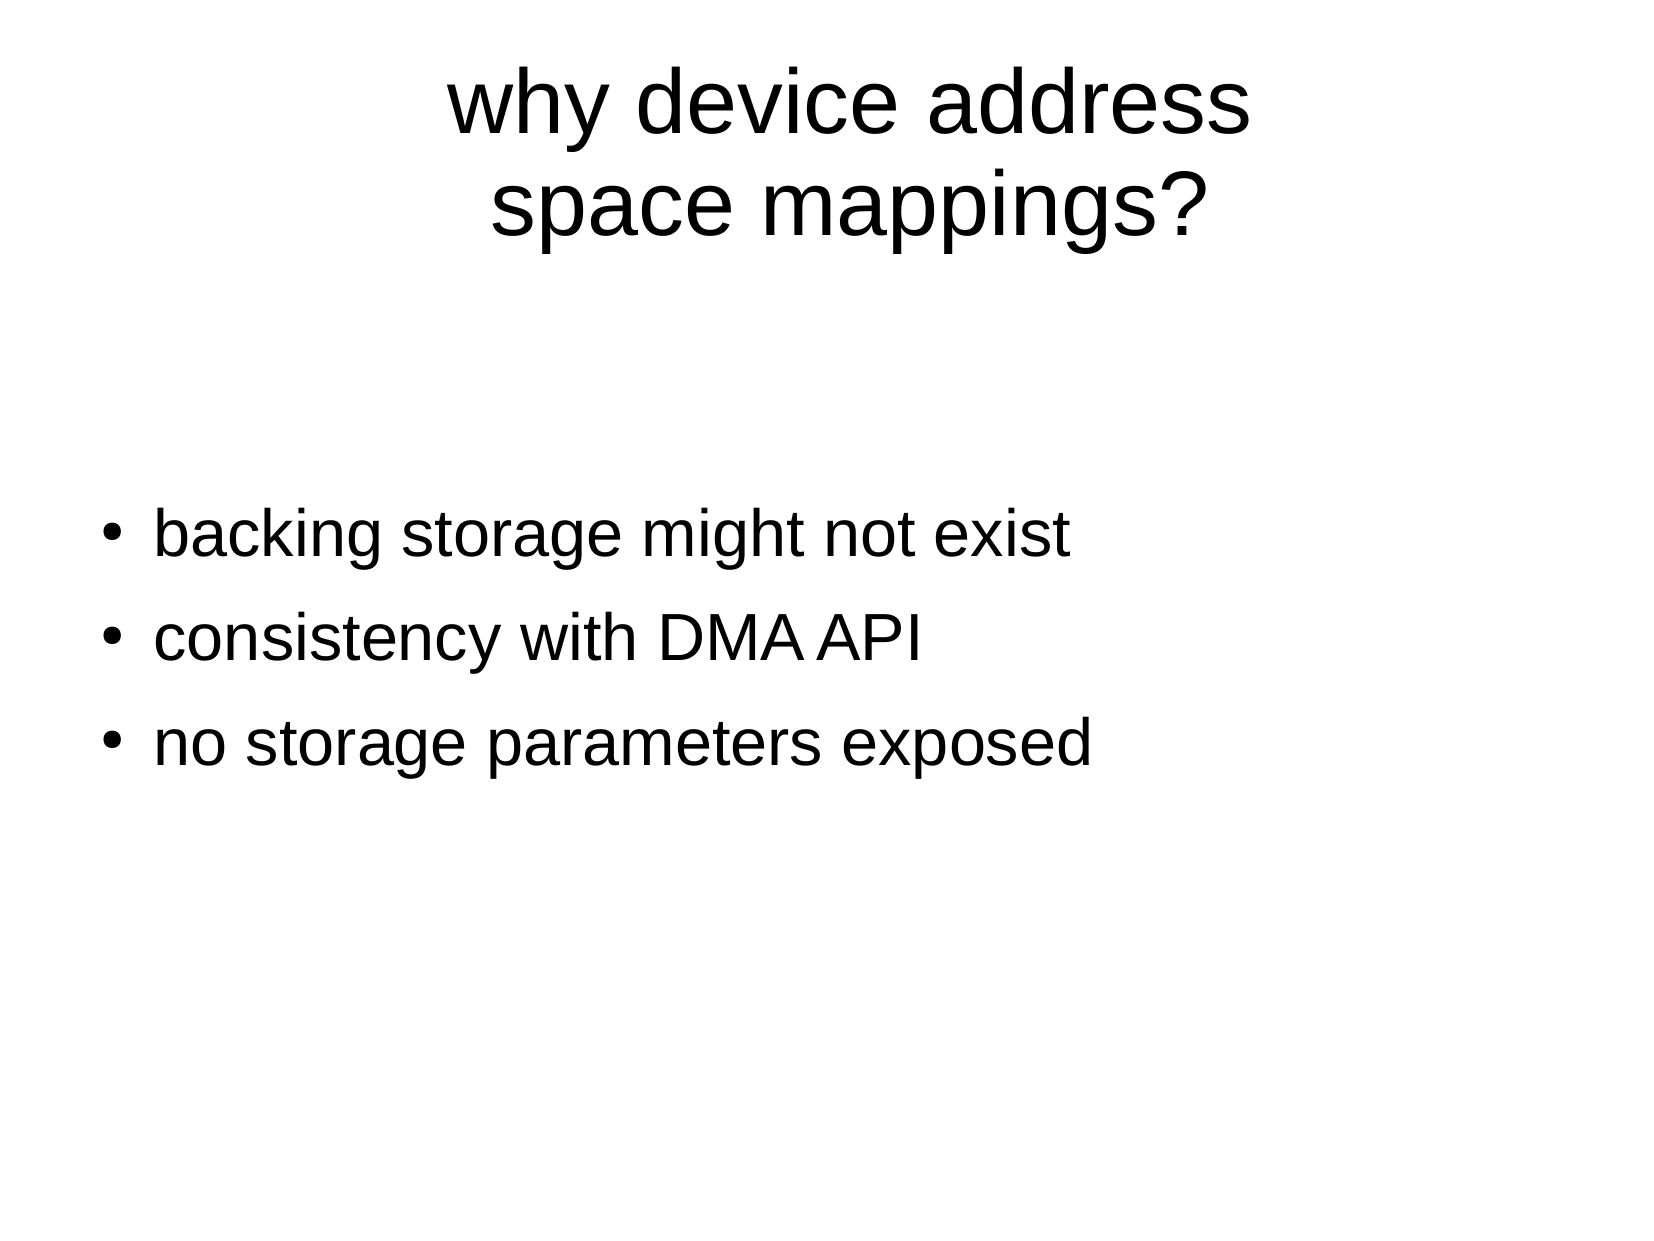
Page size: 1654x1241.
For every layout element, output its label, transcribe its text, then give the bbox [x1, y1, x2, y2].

title why device address space mappings? [188, 49, 1512, 257]
list backing storage might not exist consistency with DMA API no storage parameters exposed [82, 496, 1571, 1109]
